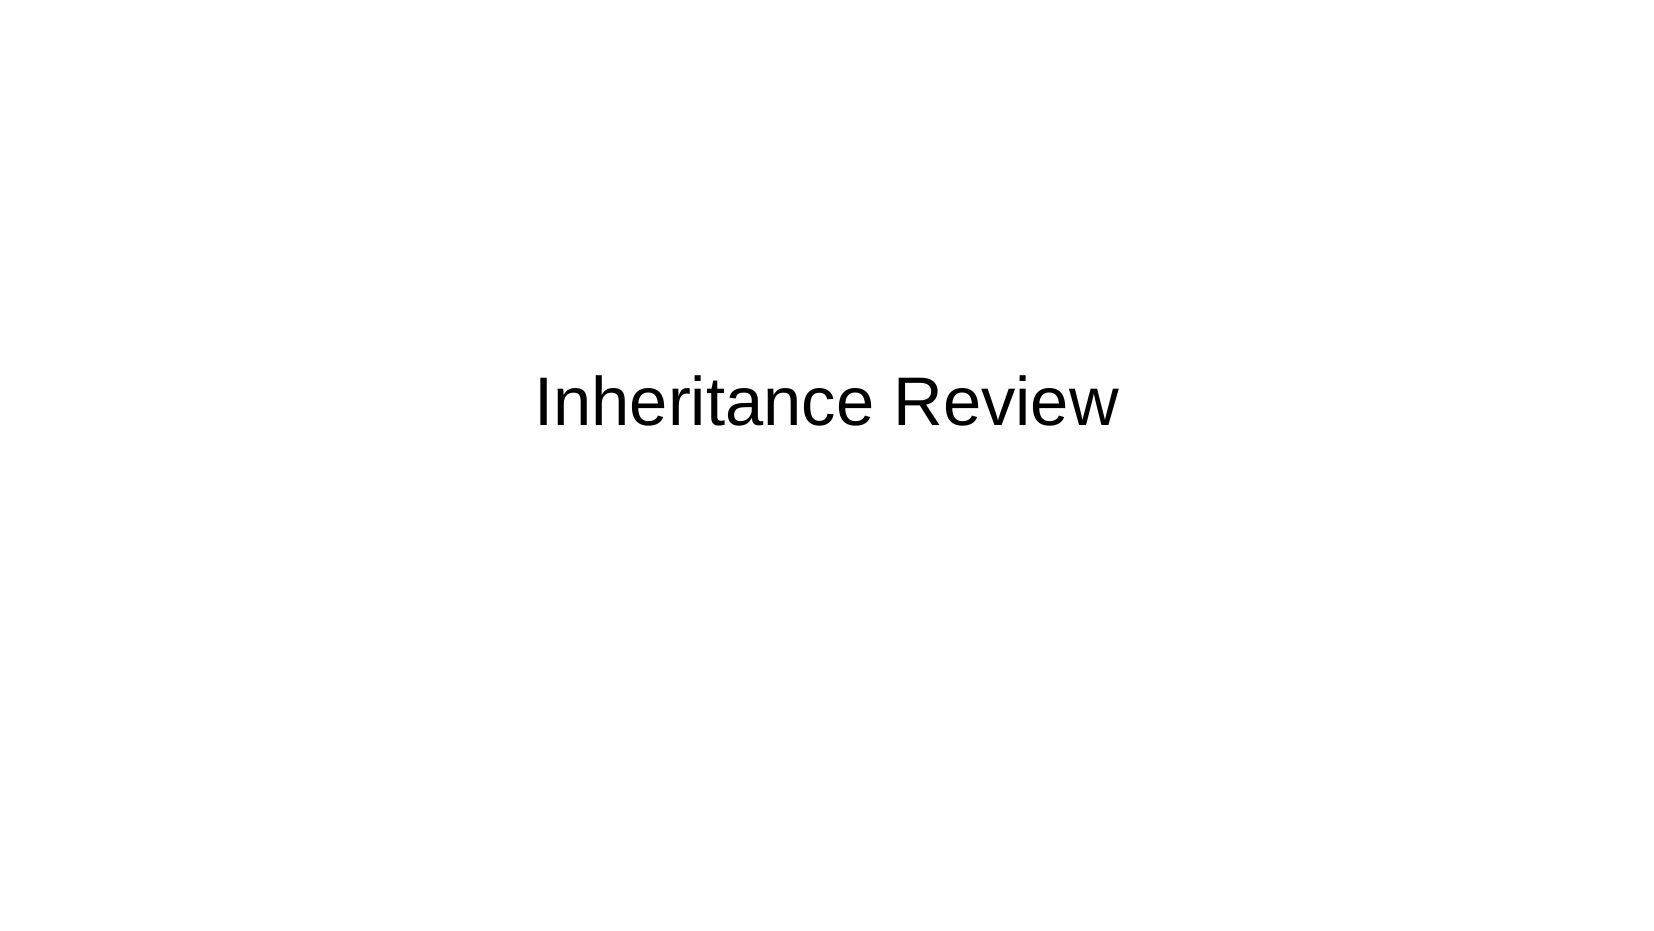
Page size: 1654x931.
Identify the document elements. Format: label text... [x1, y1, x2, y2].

title Inheritance Review [82, 37, 1571, 766]
